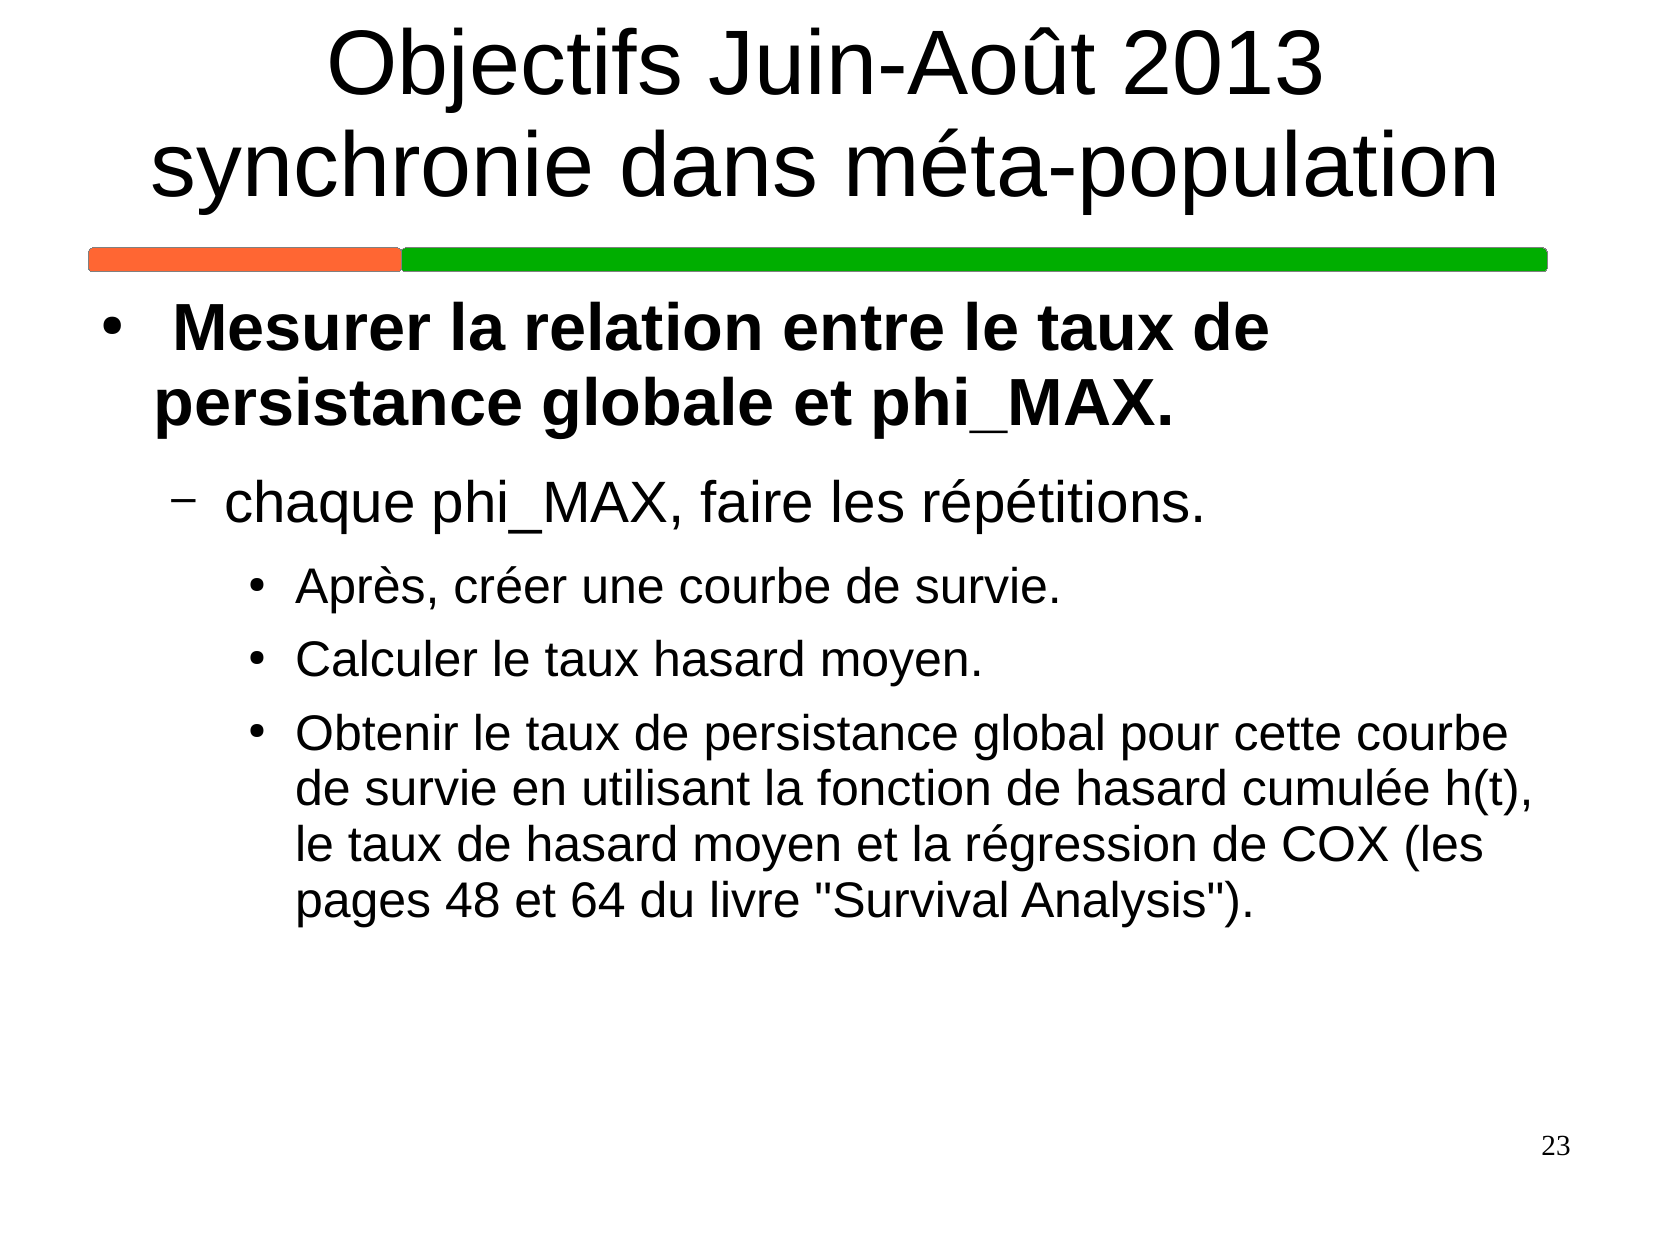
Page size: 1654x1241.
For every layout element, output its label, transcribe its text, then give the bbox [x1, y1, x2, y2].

list Mesurer la relation entre le taux de persistance globale et phi_MAX. chaque phi_MAX, faire les répétitions. Après, créer une courbe de survie. Calculer le taux hasard moyen. Obtenir le taux de persistance global pour cette courbe de survie en utilisant la fonction de hasard cumulée h(t), le taux de hasard moyen et la régression de COX (les pages 48 et 64 du livre "Survival Analysis"). [82, 290, 1538, 1010]
text_box [88, 247, 1548, 272]
title Objectifs Juin-Août 2013 synchronie dans méta-population [82, 11, 1571, 319]
